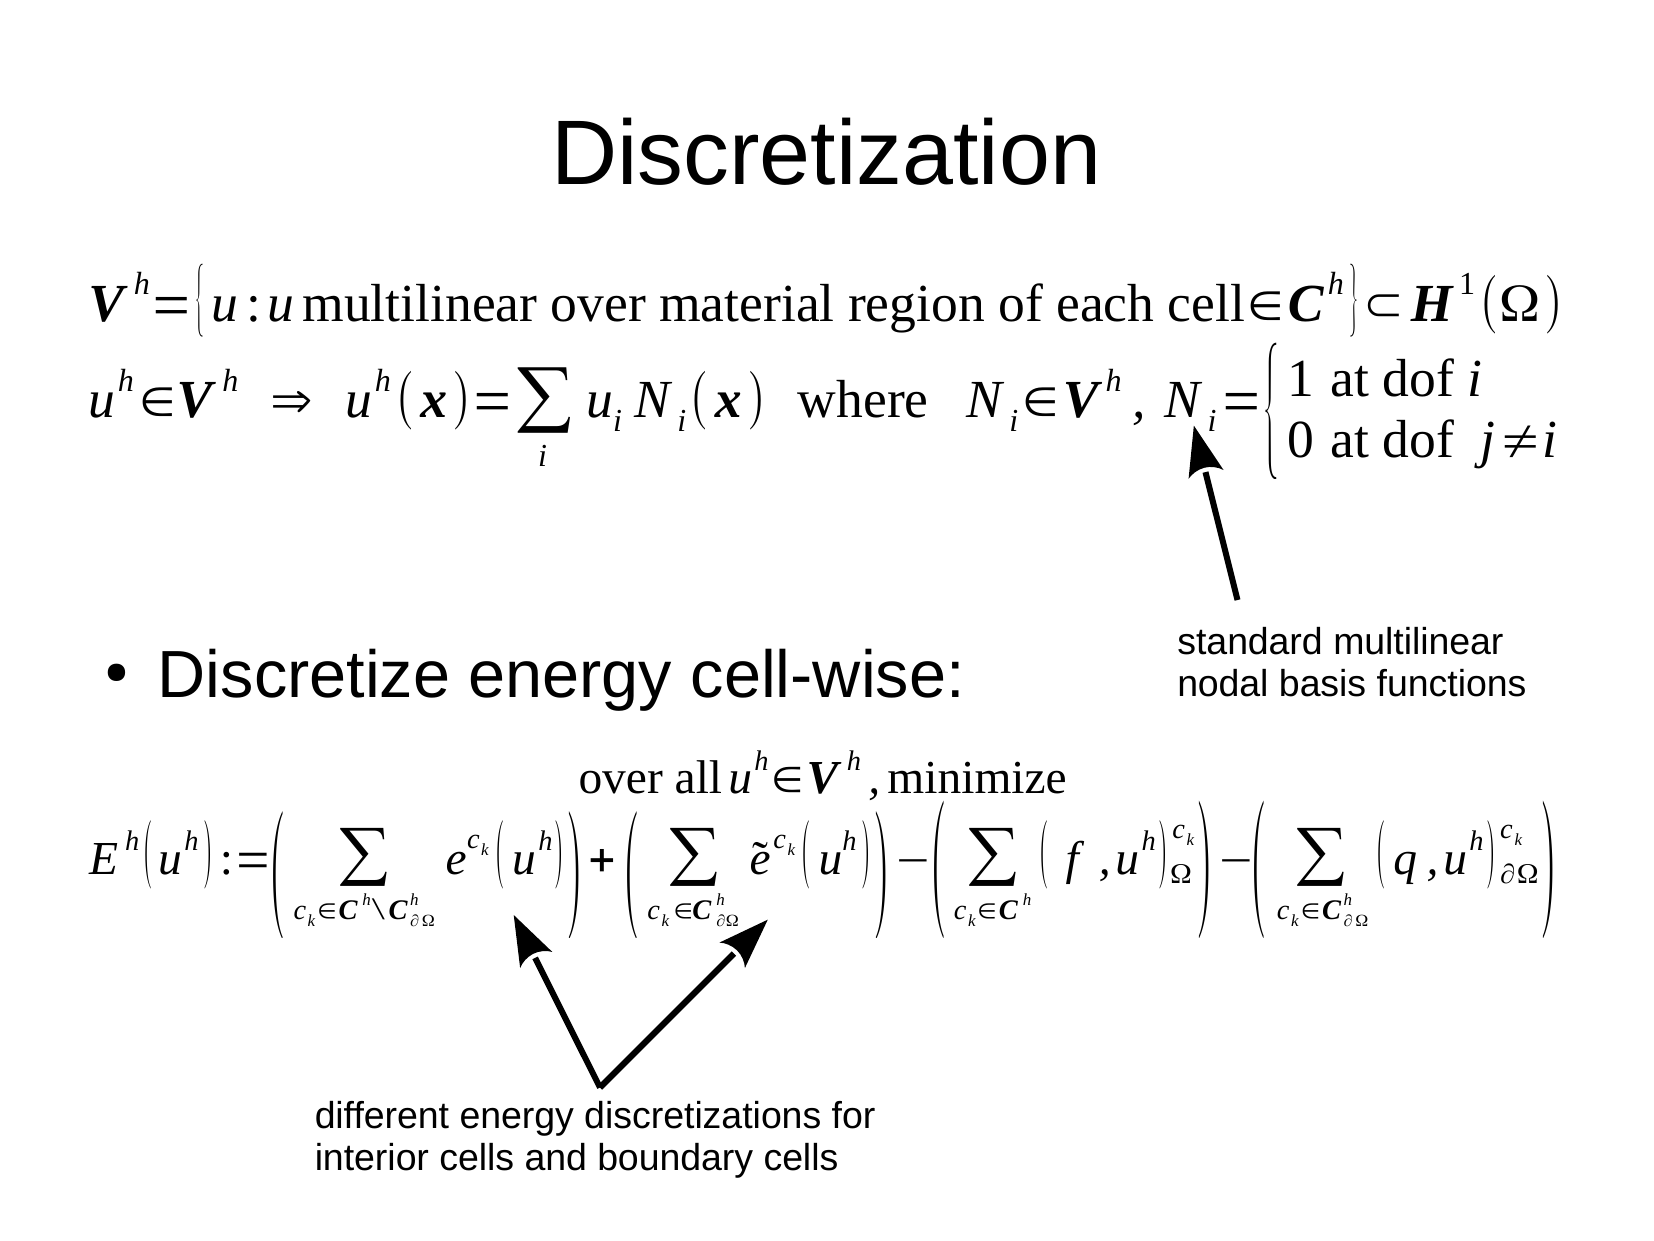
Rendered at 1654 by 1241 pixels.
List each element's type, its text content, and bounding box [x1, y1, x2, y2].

title Discretization [82, 49, 1571, 257]
chart [75, 743, 1576, 938]
chart [75, 262, 1576, 479]
text_box standard multilinear nodal basis functions [1162, 613, 1576, 713]
text_box different energy discretizations for interior cells and boundary cells [300, 1087, 901, 1187]
list Discretize energy cell-wise: [86, 637, 1576, 743]
